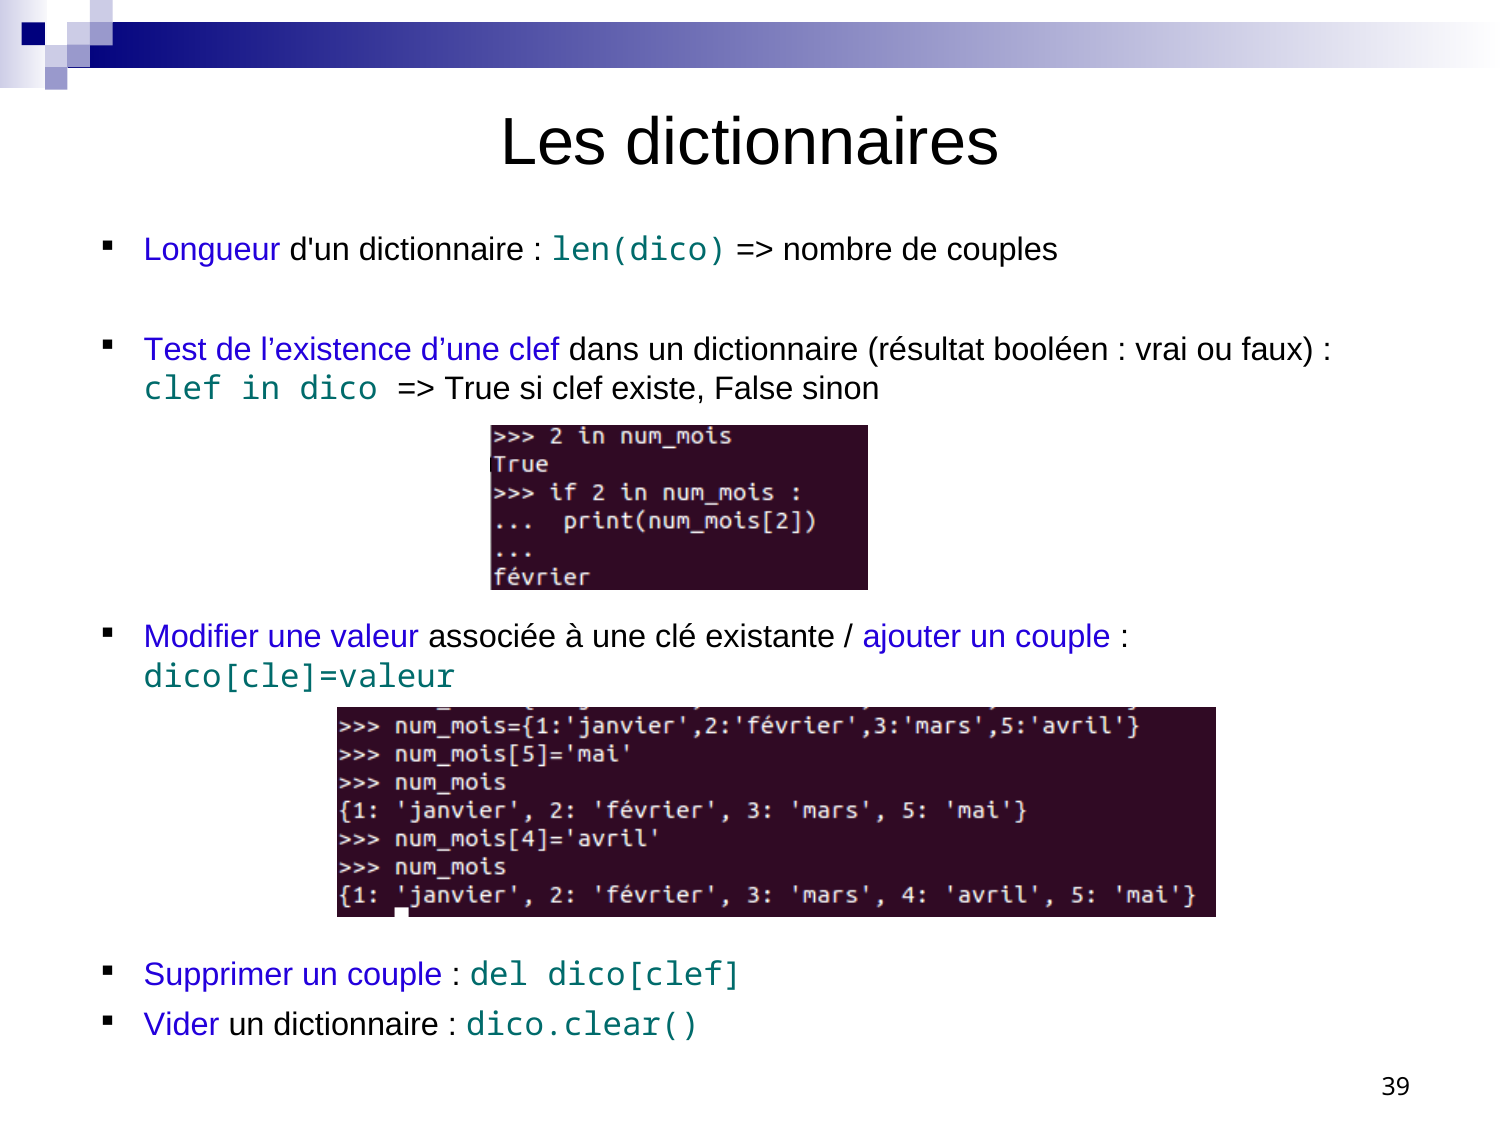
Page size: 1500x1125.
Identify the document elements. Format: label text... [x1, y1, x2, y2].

picture [337, 707, 1216, 917]
list Longueur d'un dictionnaire : len(dico) => nombre de couples Test de l’existence d’une clef dans un dictionnaire (résultat booléen : vrai ou faux) : clef in dico => True si clef existe, False sinon Modifier une valeur associée à une clé existante / ajouter un couple : dico[cle]=valeur Supprimer un couple : del dico[clef] Vider un dictionnaire : dico.clear() [86, 220, 1441, 1052]
title Les dictionnaires [75, 69, 1426, 207]
picture [490, 425, 868, 590]
